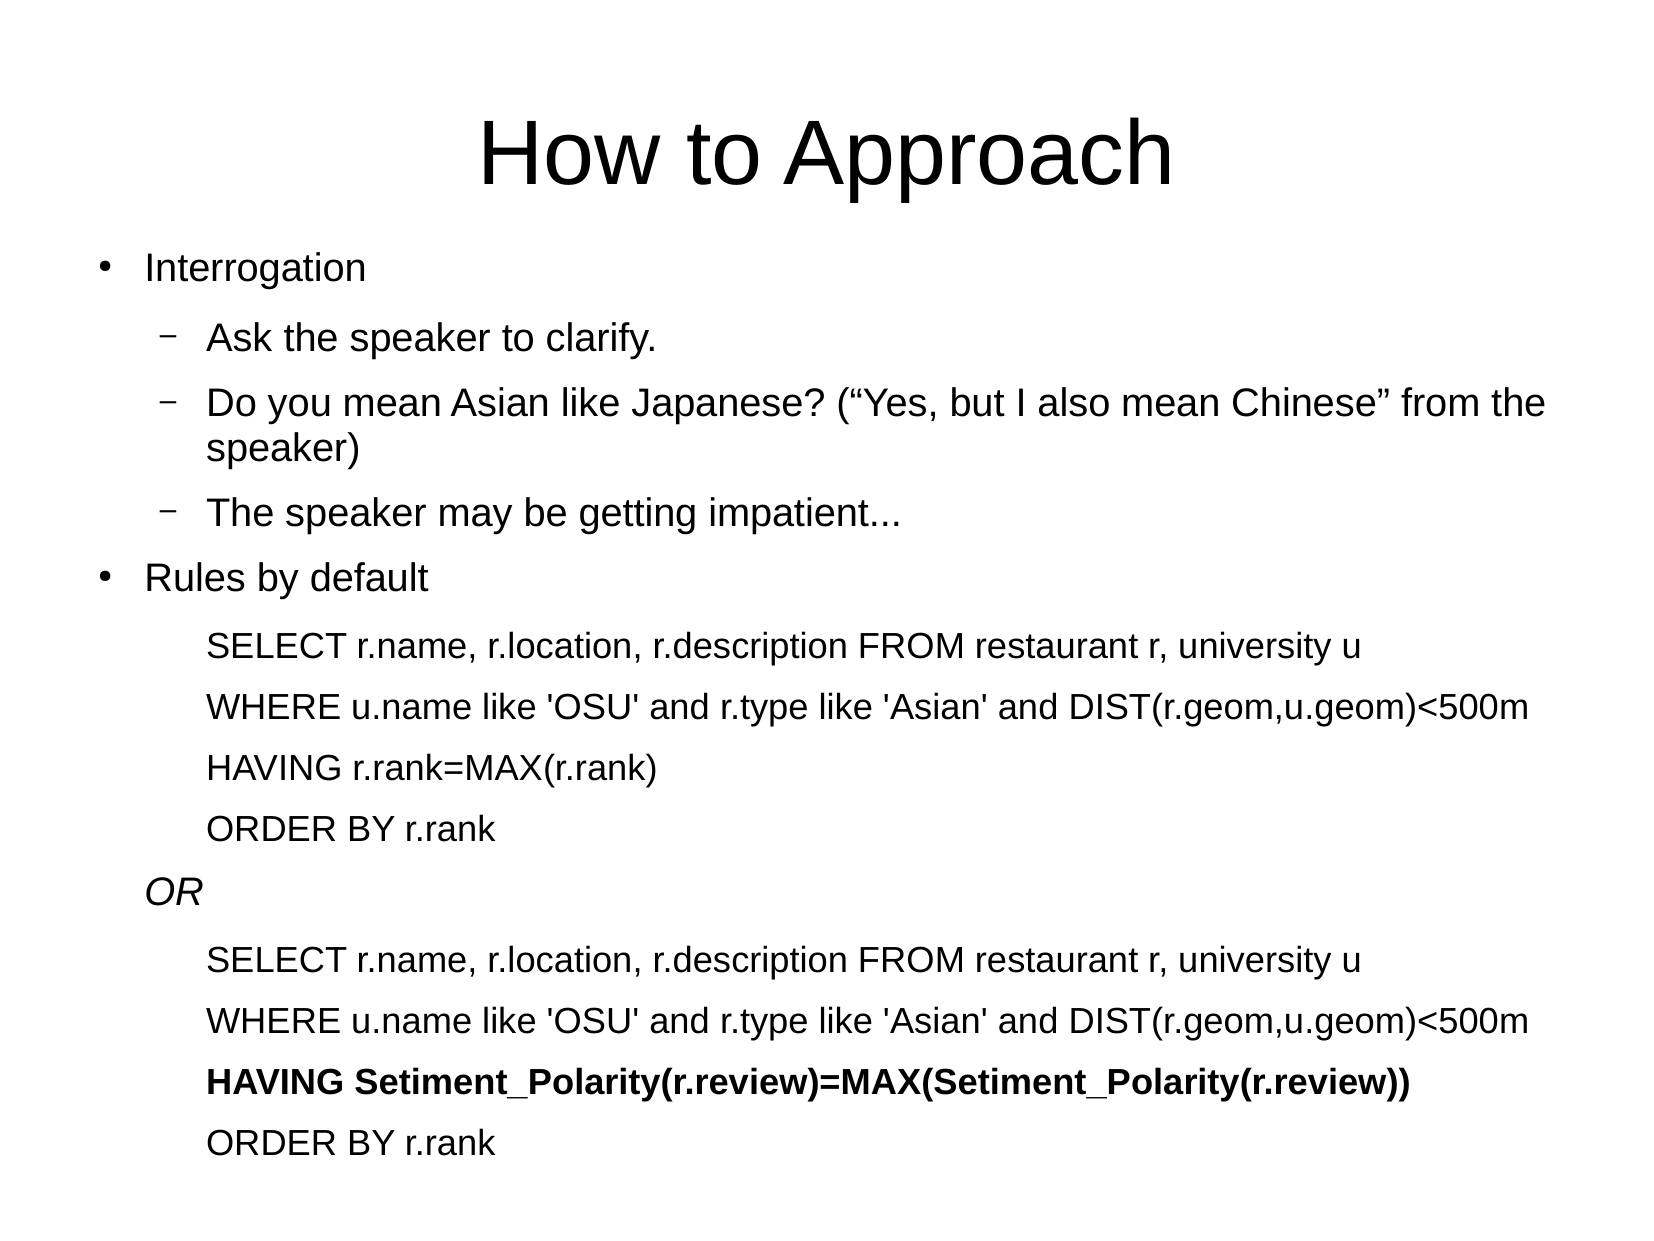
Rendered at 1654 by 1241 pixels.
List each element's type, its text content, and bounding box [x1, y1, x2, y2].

list Interrogation Ask the speaker to clarify. Do you mean Asian like Japanese? (“Yes, but I also mean Chinese” from the speaker) The speaker may be getting impatient... Rules by default SELECT r.name, r.location, r.description FROM restaurant r, university u WHERE u.name like 'OSU' and r.type like 'Asian' and DIST(r.geom,u.geom)<500m HAVING r.rank=MAX(r.rank) ORDER BY r.rank OR SELECT r.name, r.location, r.description FROM restaurant r, university u WHERE u.name like 'OSU' and r.type like 'Asian' and DIST(r.geom,u.geom)<500m HAVING Setiment_Polarity(r.review)=MAX(Setiment_Polarity(r.review)) ORDER BY r.rank [82, 245, 1576, 1171]
title How to Approach [82, 49, 1571, 245]
